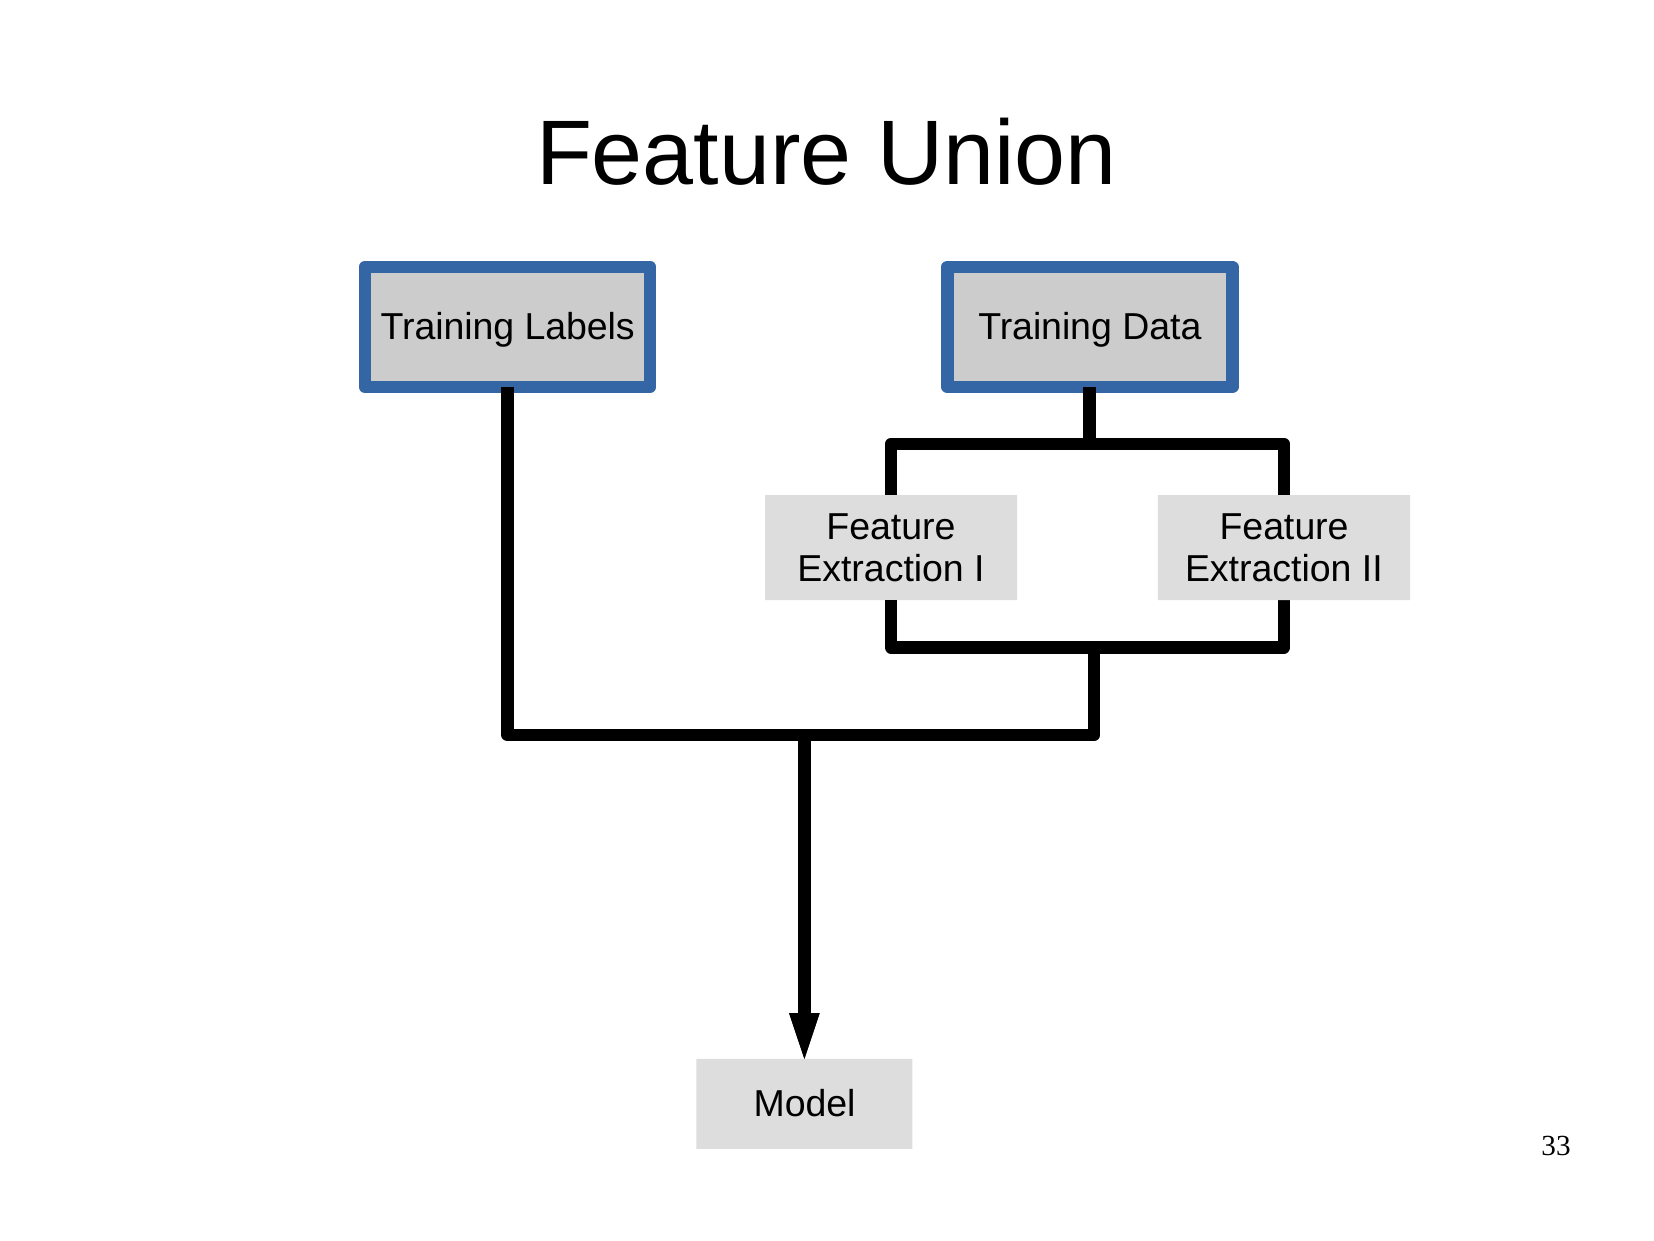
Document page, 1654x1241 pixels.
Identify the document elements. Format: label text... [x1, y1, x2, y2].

title Feature Union [82, 49, 1571, 257]
text_box Training Data [947, 266, 1233, 387]
text_box Model [696, 1058, 913, 1149]
text_box Feature Extraction I [765, 495, 1018, 601]
text_box Training Labels [365, 266, 651, 387]
text_box Feature Extraction II [1157, 495, 1411, 601]
